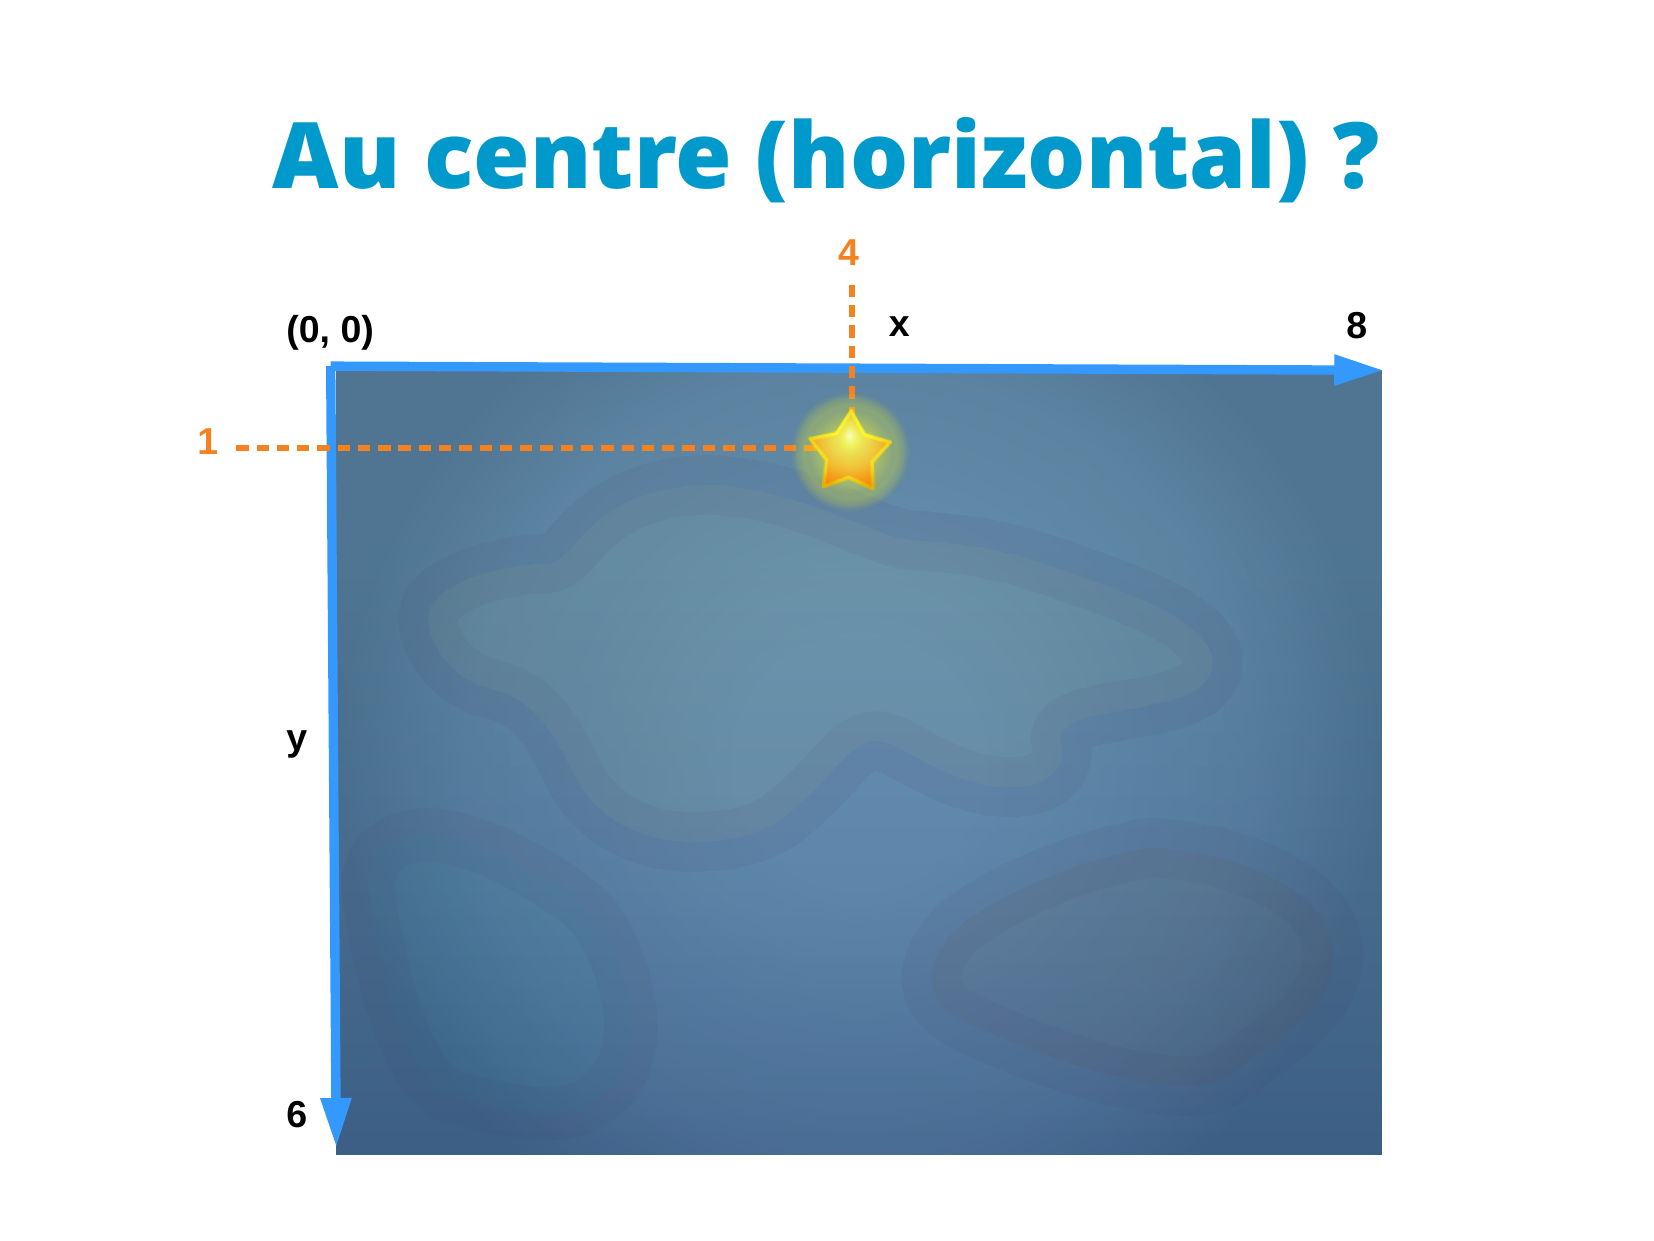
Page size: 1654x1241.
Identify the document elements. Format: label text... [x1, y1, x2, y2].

text_box y [271, 708, 319, 792]
text_box 1 [182, 413, 237, 474]
text_box 6 [271, 1086, 367, 1146]
title Au centre (horizontal) ? [82, 49, 1571, 257]
text_box x [874, 295, 922, 378]
text_box (0, 0) [271, 301, 390, 361]
picture [336, 371, 1382, 1155]
text_box 8 [1122, 297, 1382, 355]
text_box 4 [823, 224, 877, 285]
